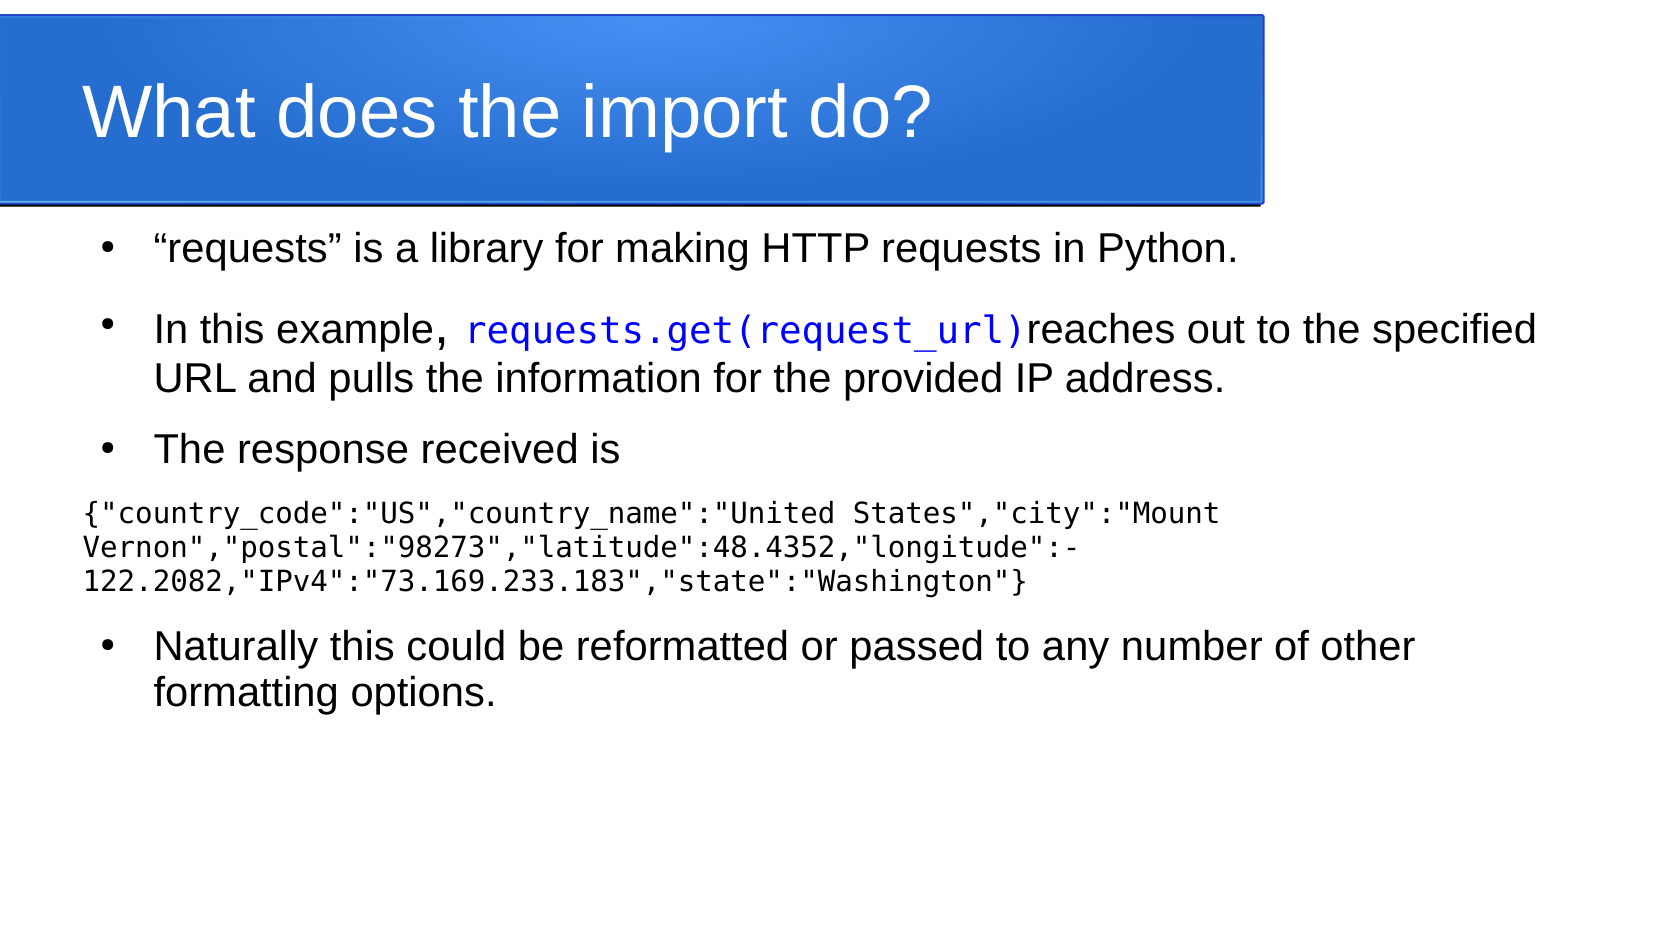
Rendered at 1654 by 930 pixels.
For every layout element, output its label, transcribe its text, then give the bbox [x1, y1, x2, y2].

list “requests” is a library for making HTTP requests in Python. In this example, requests.get(request_url)reaches out to the specified URL and pulls the information for the provided IP address. The response received is {"country_code":"US","country_name":"United States","city":"Mount Vernon","postal":"98273","latitude":48.4352,"longitude":-122.2082,"IPv4":"73.169.233.183","state":"Washington"} Naturally this could be reformatted or passed to any number of other formatting options. [82, 224, 1571, 764]
title What does the import do? [82, 35, 1234, 189]
